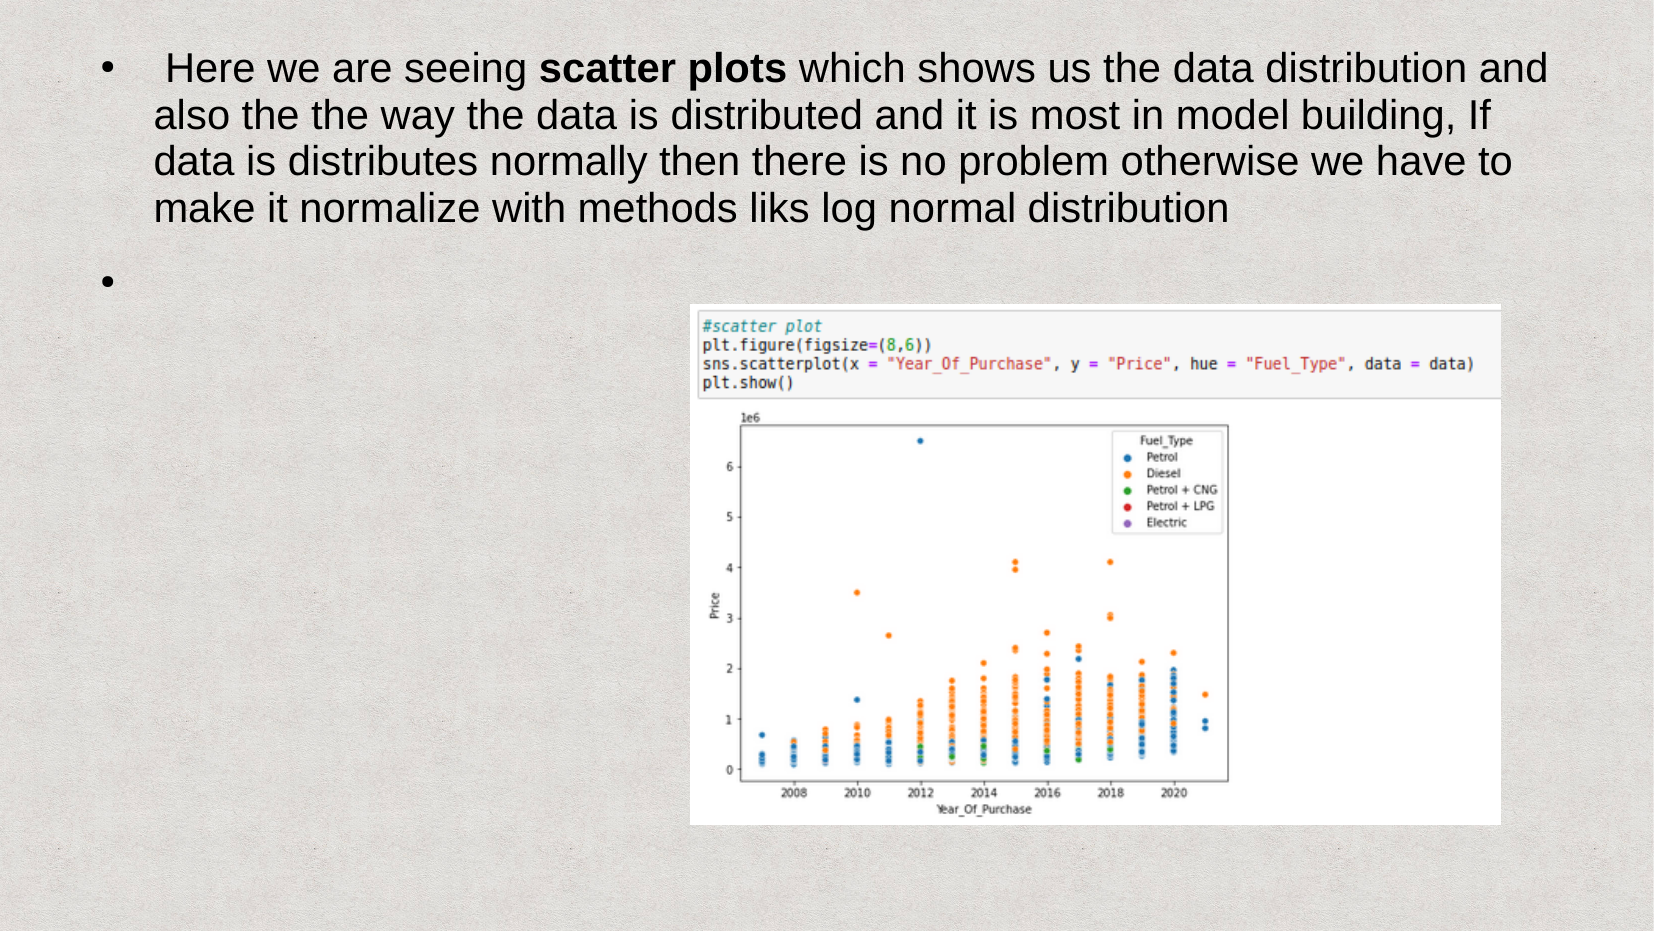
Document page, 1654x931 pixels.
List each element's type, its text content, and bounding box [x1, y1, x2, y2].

list Here we are seeing scatter plots which shows us the data distribution and also the the way the data is distributed and it is most in model building, If data is distributes normally then there is no problem otherwise we have to make it normalize with methods liks log normal distribution [82, 45, 1571, 886]
picture [0, 0, 1654, 931]
